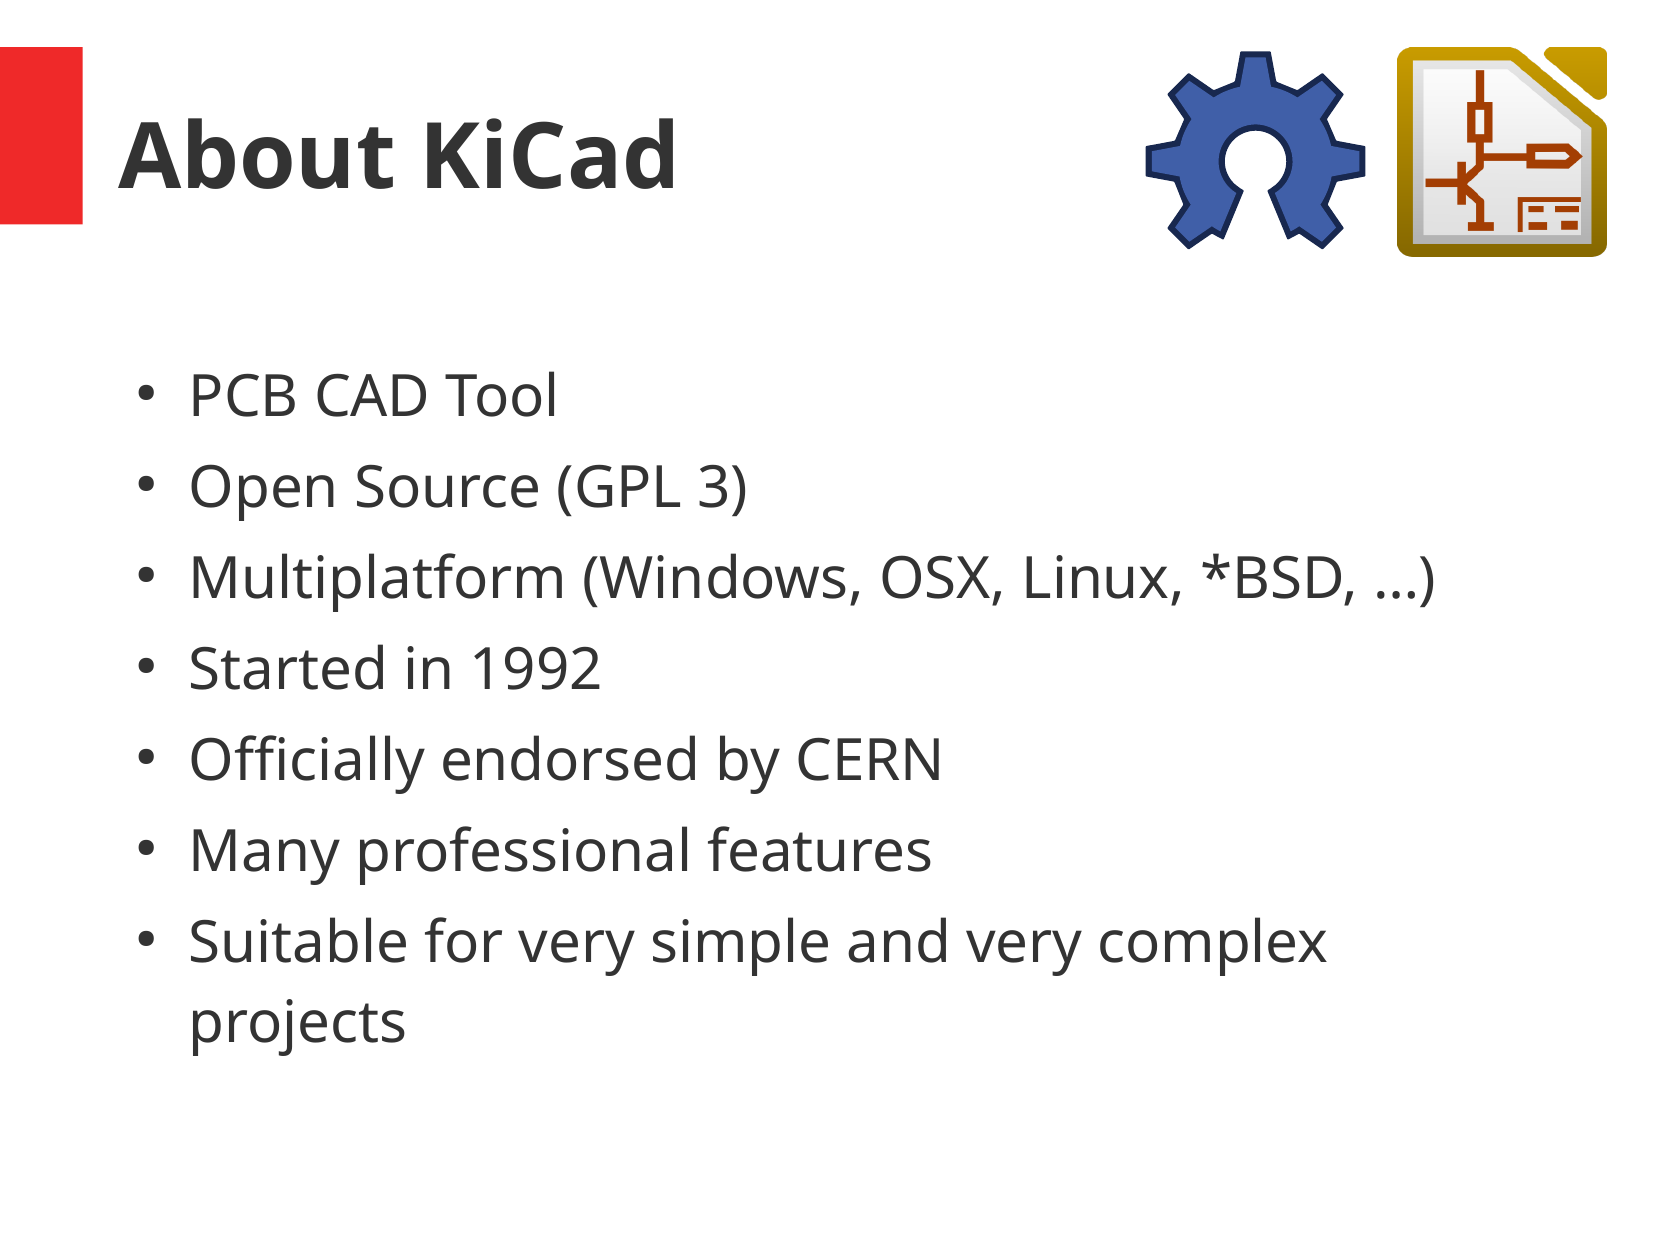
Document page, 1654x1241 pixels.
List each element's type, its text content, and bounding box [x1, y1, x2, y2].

picture [1397, 47, 1607, 257]
title About KiCad [118, 49, 1123, 257]
list PCB CAD Tool Open Source (GPL 3) Multiplatform (Windows, OSX, Linux, *BSD, …) Started in 1992 Officially endorsed by CERN Many professional features Suitable for very simple and very complex projects [118, 354, 1536, 1074]
